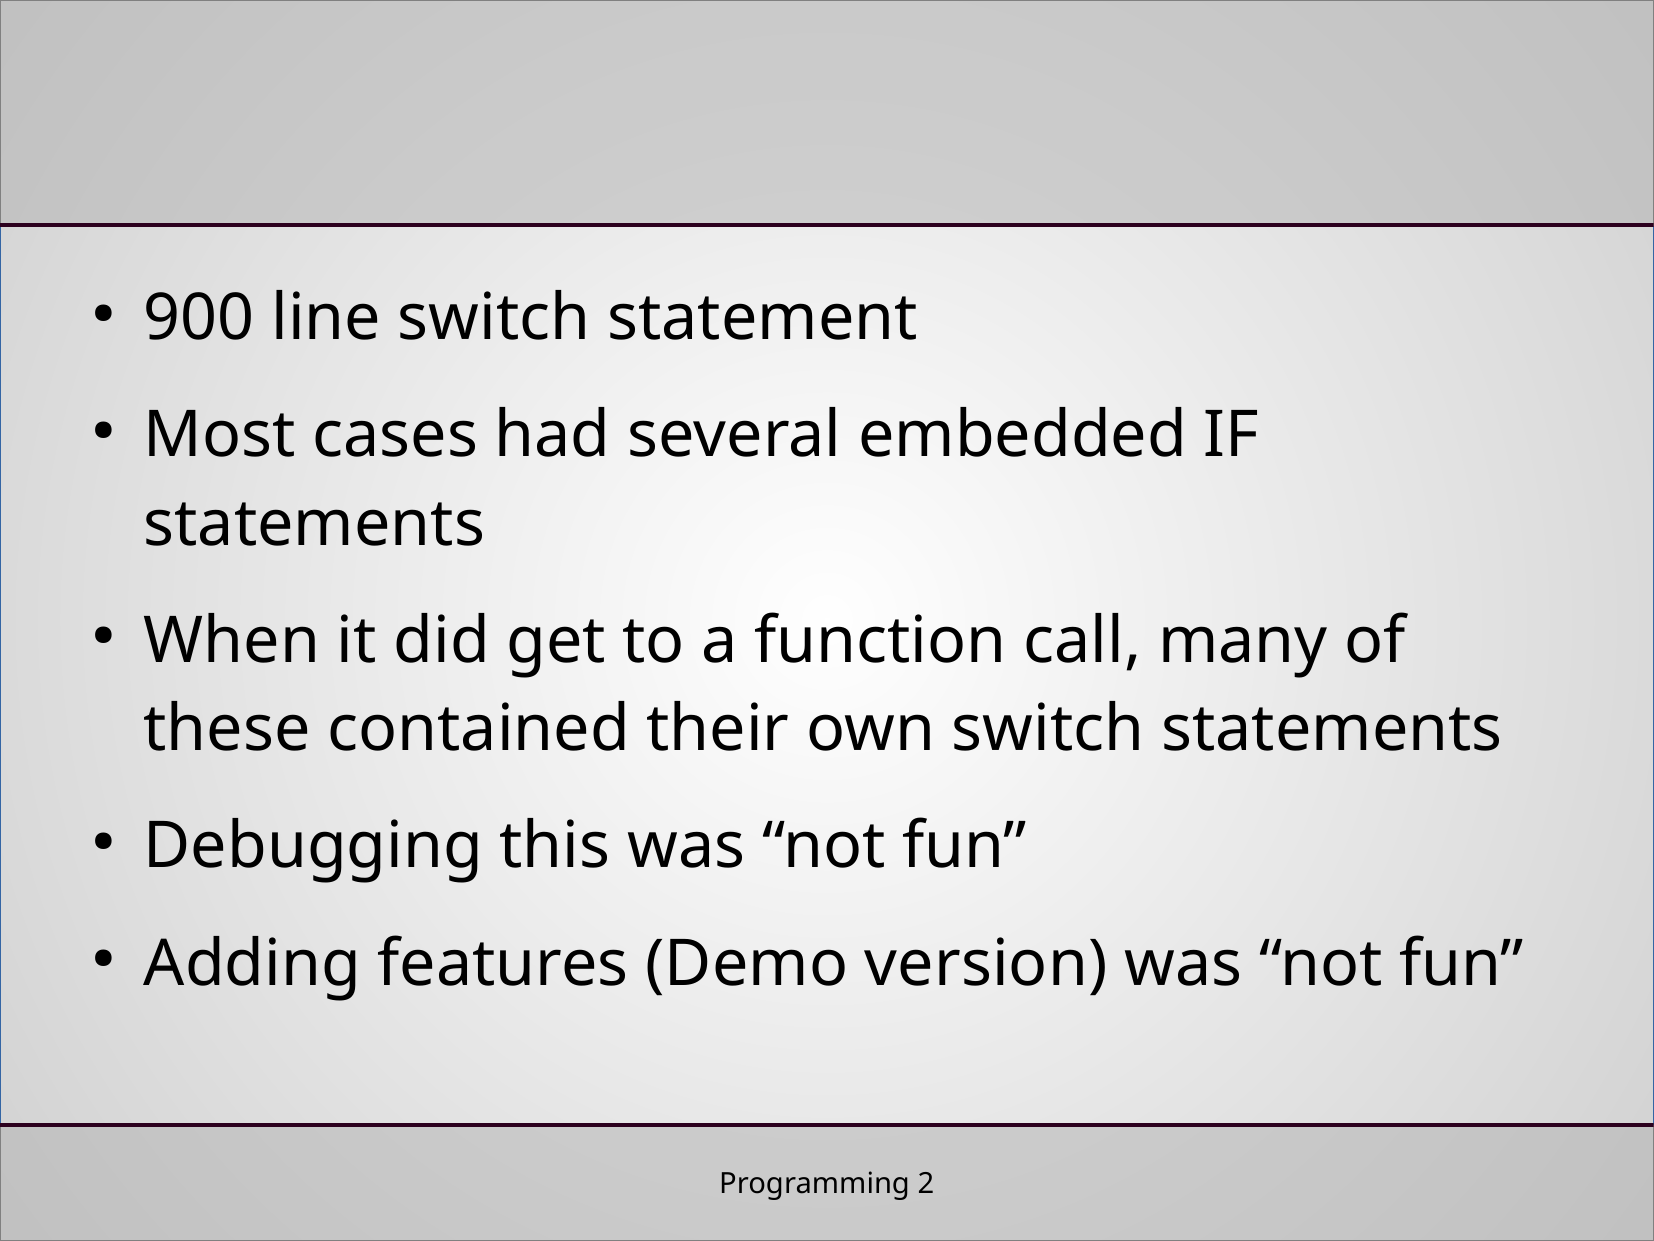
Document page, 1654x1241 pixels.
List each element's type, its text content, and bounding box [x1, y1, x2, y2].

list 900 line switch statement Most cases had several embedded IF statements When it did get to a function call, many of these contained their own switch statements Debugging this was “not fun” Adding features (Demo version) was “not fun” [75, 270, 1571, 1075]
